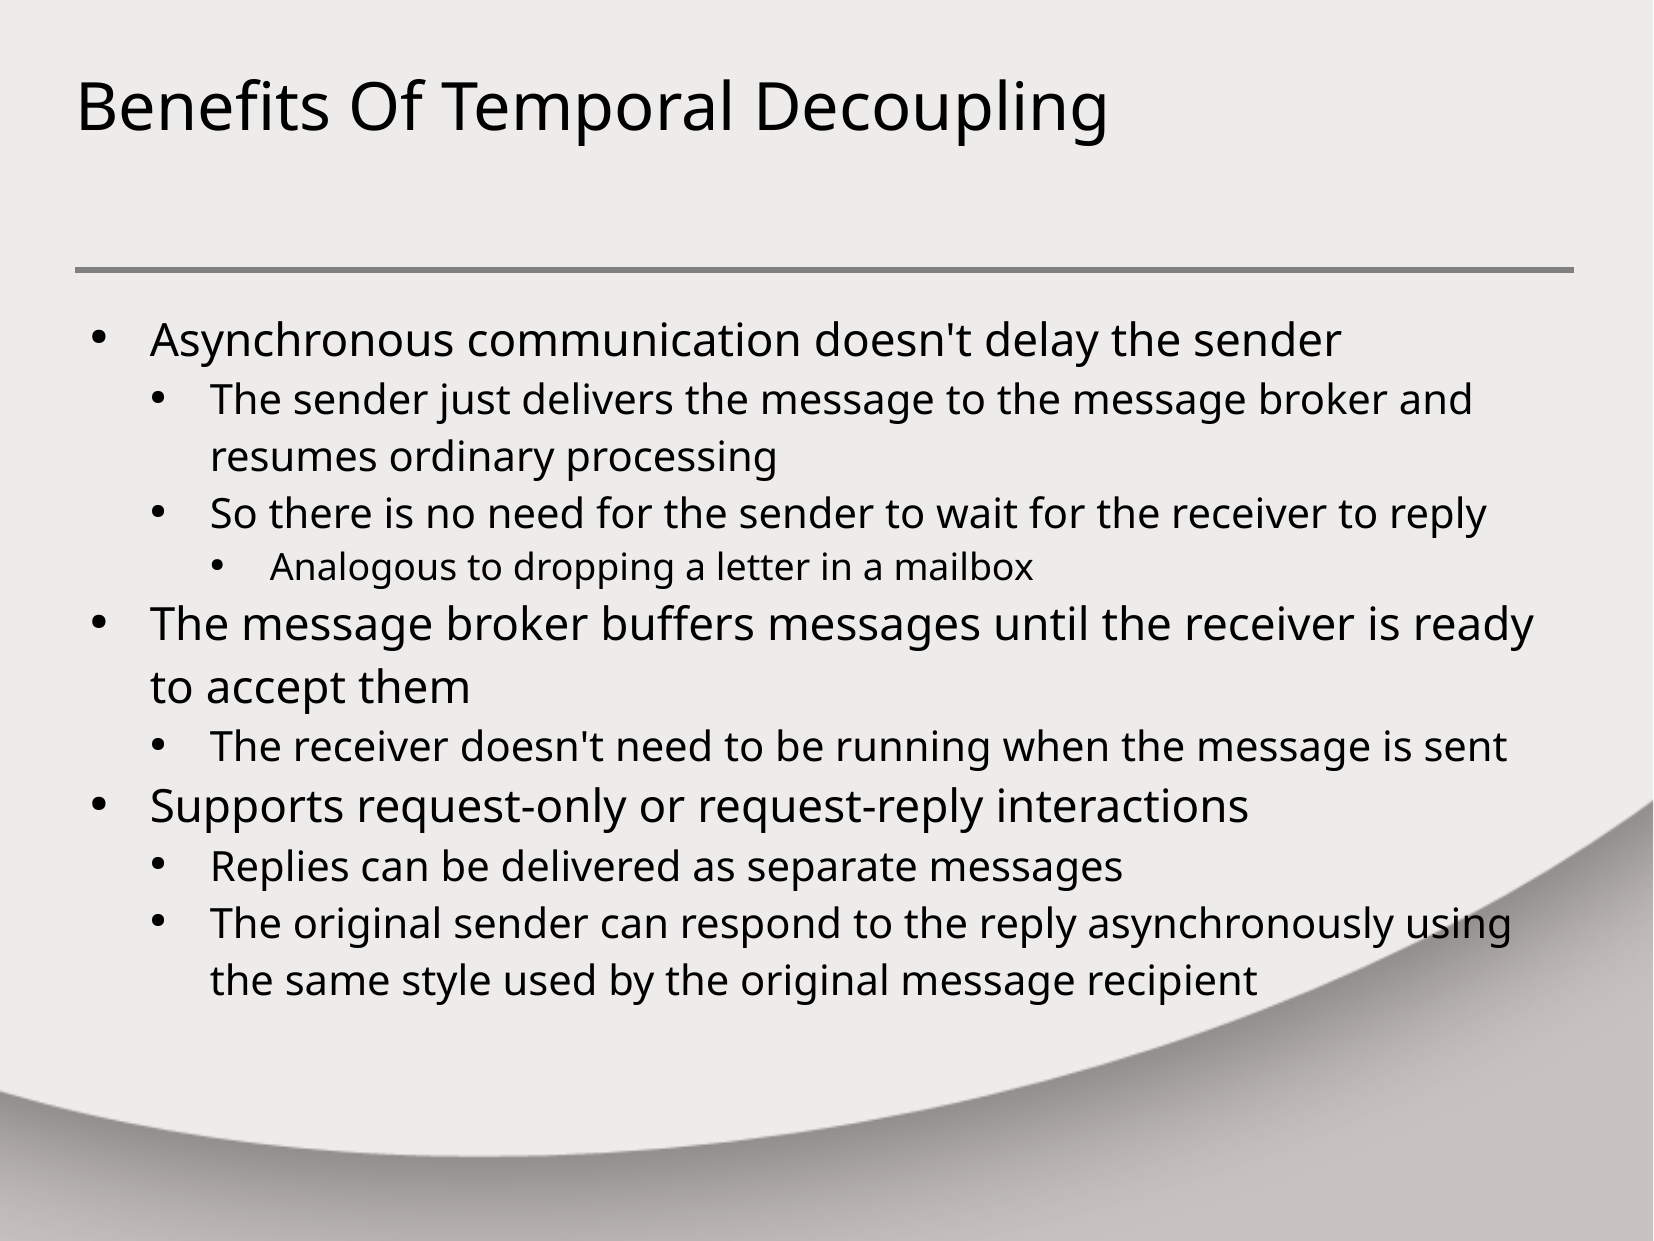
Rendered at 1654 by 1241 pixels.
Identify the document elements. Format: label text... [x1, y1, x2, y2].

picture [0, 0, 1654, 1241]
title Benefits Of Temporal Decoupling [75, 75, 1576, 226]
text_box Asynchronous communication doesn't delay the sender The sender just delivers the message to the message broker and resumes ordinary processing So there is no need for the sender to wait for the receiver to reply Analogous to dropping a letter in a mailbox The message broker buffers messages until the receiver is ready to accept them The receiver doesn't need to be running when the message is sent Supports request-only or request-reply interactions Replies can be delivered as separate messages The original sender can respond to the reply asynchronously using the same style used by the original message recipient [75, 299, 1575, 1163]
